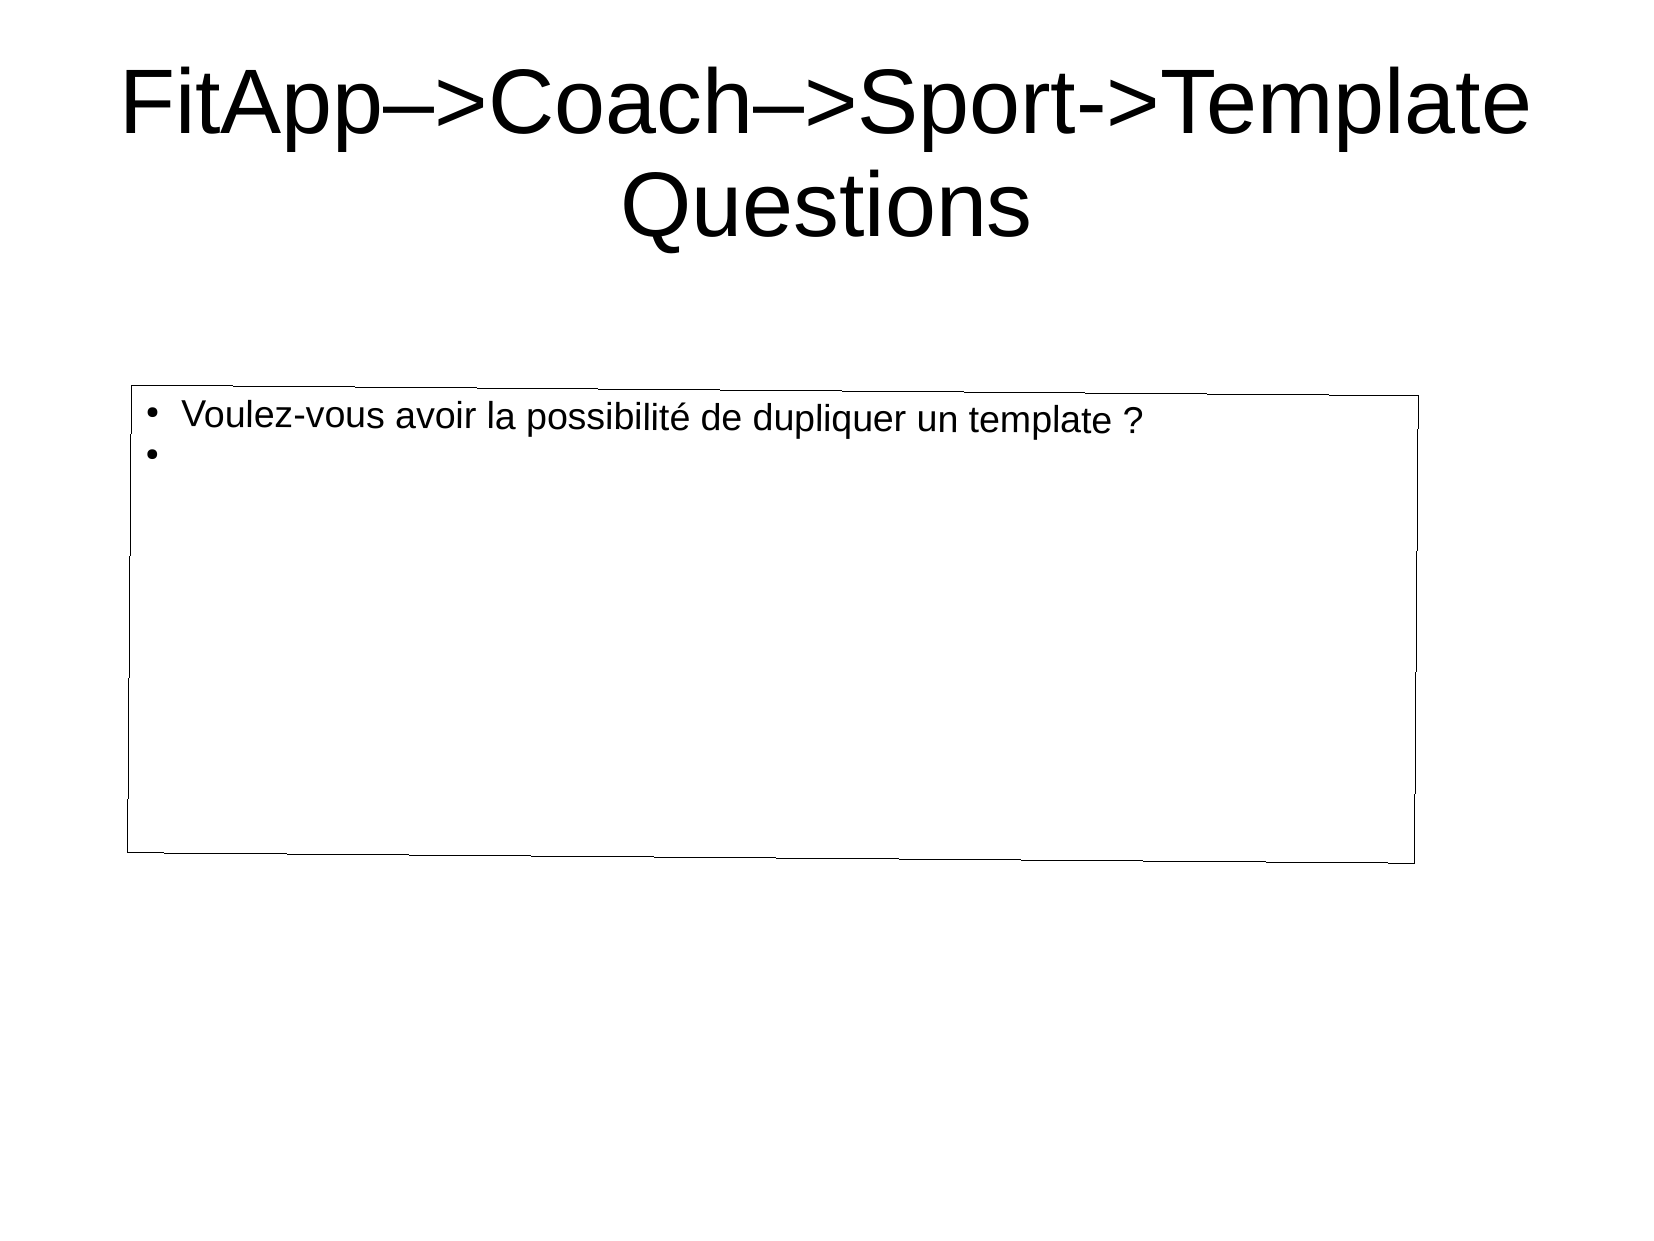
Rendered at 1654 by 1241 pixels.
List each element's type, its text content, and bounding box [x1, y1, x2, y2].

text_box Voulez-vous avoir la possibilité de dupliquer un template ? [127, 385, 1419, 864]
title FitApp–>Coach–>Sport->Template Questions [47, 0, 1607, 307]
